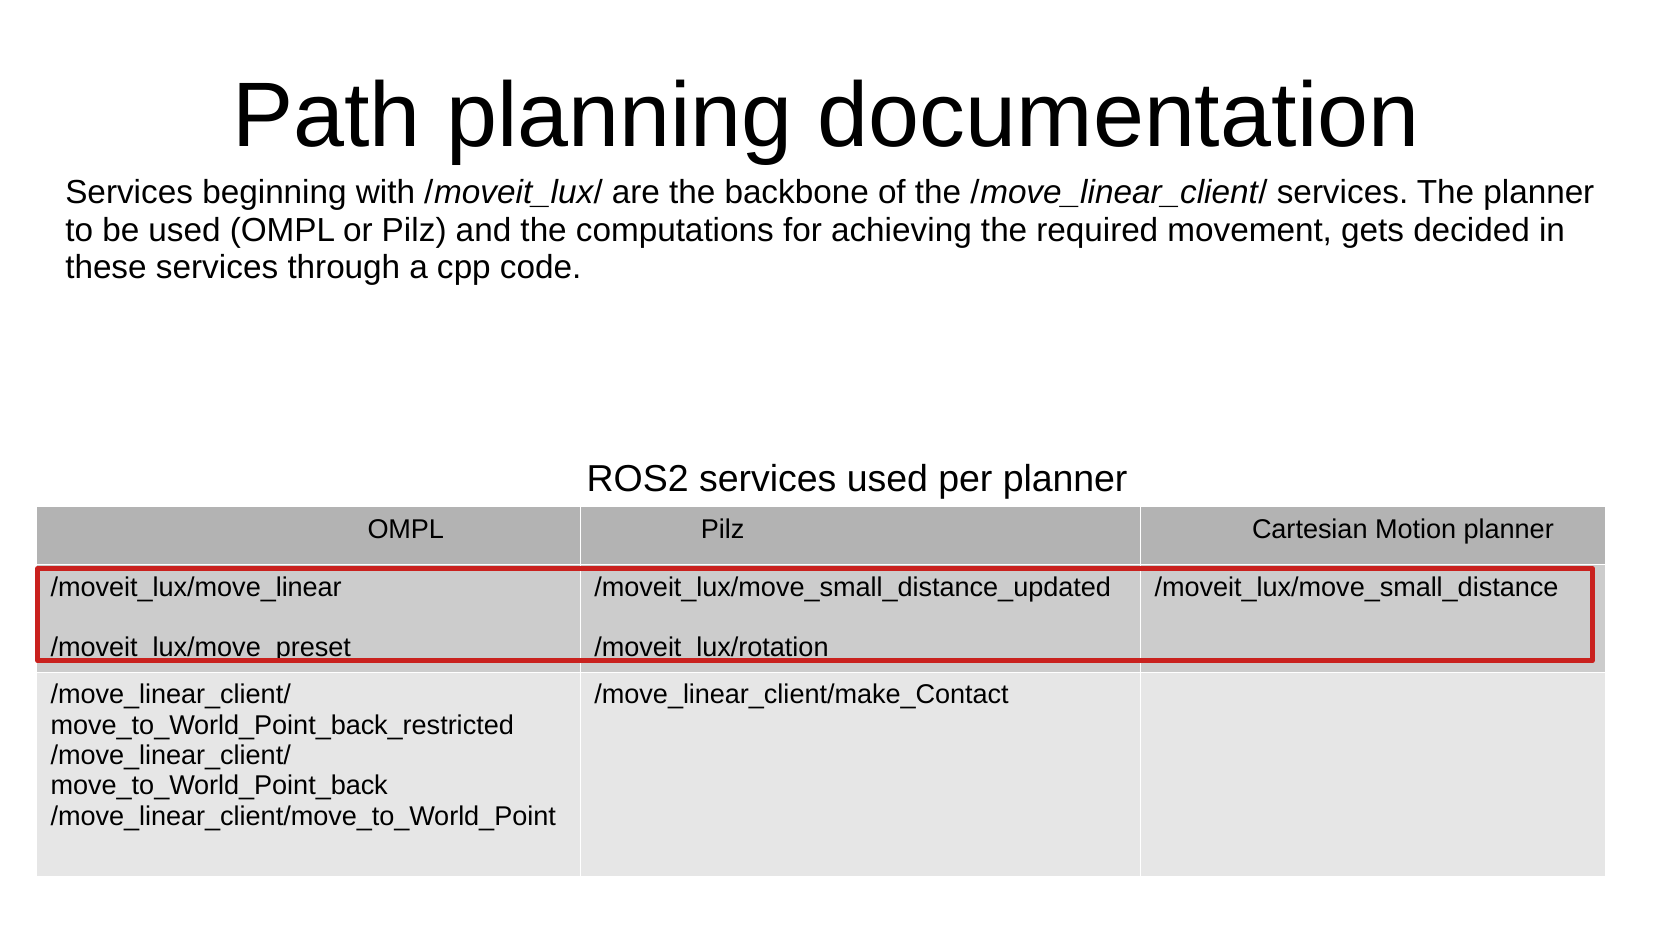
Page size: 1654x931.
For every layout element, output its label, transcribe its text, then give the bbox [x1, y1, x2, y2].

table_cell /moveit_lux/move_linear /moveit_lux/move_preset [40, 571, 580, 658]
table_cell /move_linear_client/move_to_World_Point_back_restricted /move_linear_client/move_to_World_Point_back /move_linear_client/move_to_World_Point [37, 673, 580, 876]
table_cell /move_linear_client/make_Contact [581, 673, 1140, 876]
text_box ROS2 services used per planner [571, 429, 1205, 566]
table_cell /moveit_lux/move_small_distance [1141, 565, 1605, 672]
table_cell /moveit_lux/move_small_distance_updated /moveit_lux/rotation [581, 571, 1140, 658]
table_cell [1141, 673, 1605, 876]
table_cell /moveit_lux/move_linear /moveit_lux/move_preset [37, 663, 580, 672]
title Path planning documentation [82, 37, 1571, 166]
table_header Cartesian Motion planner [1205, 507, 1605, 564]
table_cell /moveit_lux/move_small_distance [1141, 571, 1590, 658]
table_header OMPL [37, 507, 571, 564]
text_box Services beginning with /moveit_lux/ are the backbone of the /move_linear_client/ services. The planner to be used (OMPL or Pilz) and the computations for achieving the required movement, gets decided in these services through a cpp code. [50, 166, 1638, 335]
table_cell /moveit_lux/move_small_distance_updated /moveit_lux/rotation [581, 663, 1140, 672]
